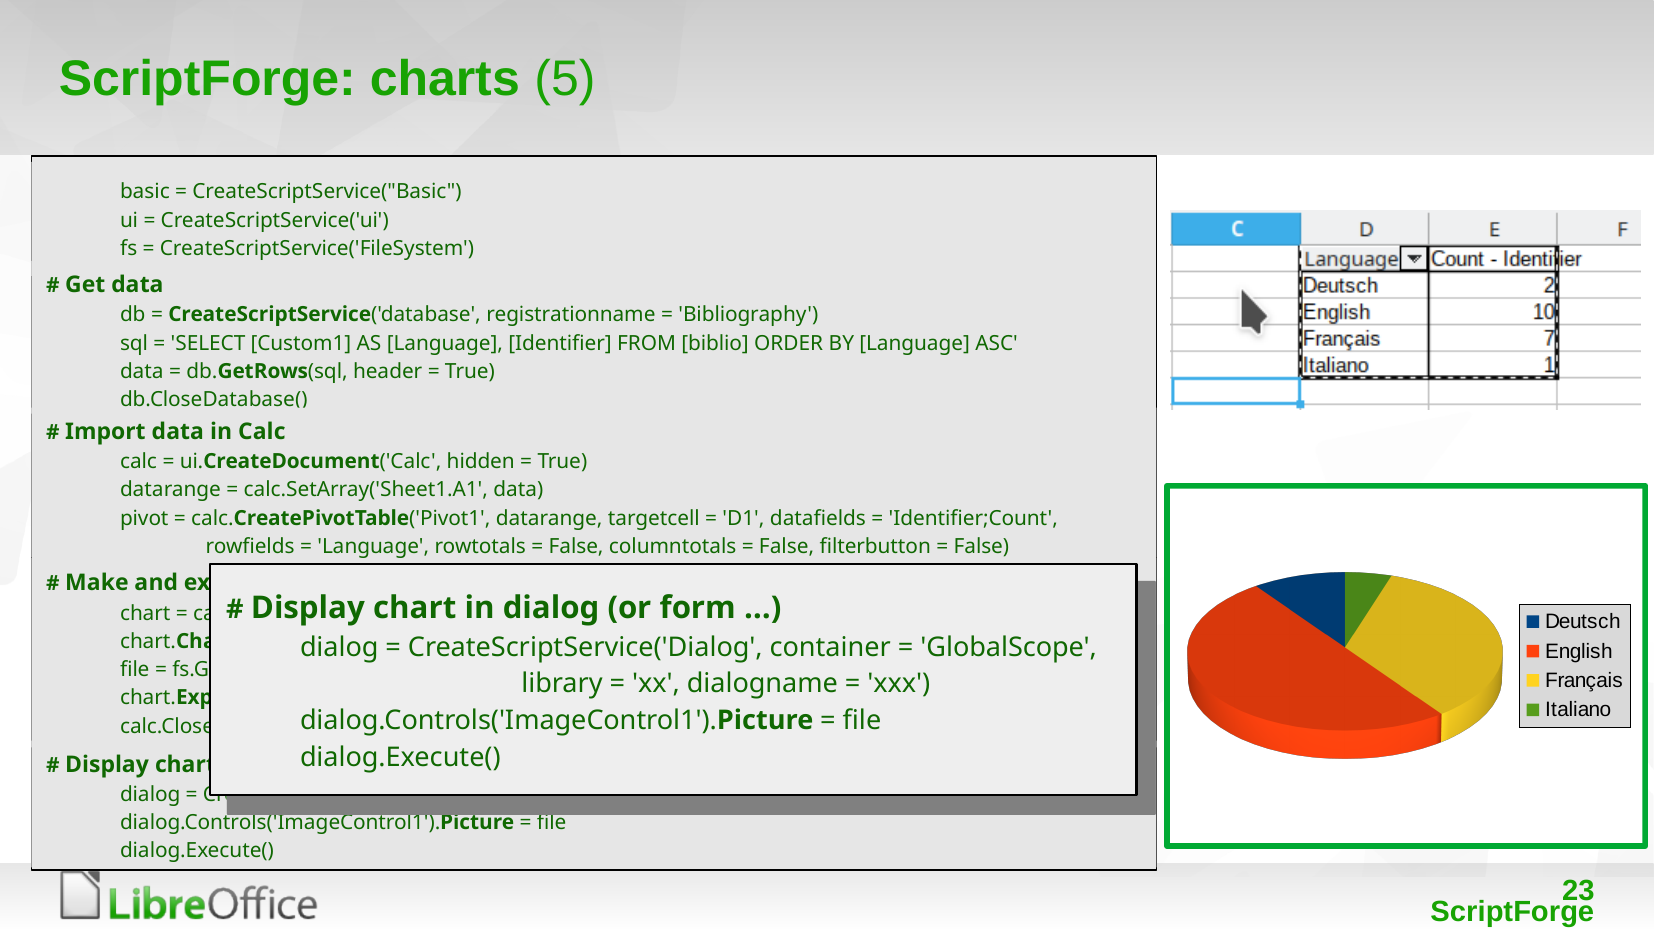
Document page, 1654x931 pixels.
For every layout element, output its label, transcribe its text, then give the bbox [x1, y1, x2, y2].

text_box basic = CreateScriptService("Basic") ui = CreateScriptService('ui') fs = CreateScriptService('FileSystem') [31, 161, 1156, 260]
picture [1170, 210, 1641, 410]
chart [1171, 489, 1642, 842]
picture [41, 871, 337, 931]
text_box # Import data in Calc calc = ui.CreateDocument('Calc', hidden = True) datarange = calc.SetArray('Sheet1.A1', data) pivot = calc.CreatePivotTable('Pivot1', datarange, targetcell = 'D1', datafields = 'Identifier;Count', rowfields = 'Language', rowtotals = False, columntotals = False, filterbutton = False) [31, 407, 1157, 558]
picture [915, 411, 1654, 877]
text_box # Display chart in dialog (or form …) dialog = CreateScriptService('Dialog', container = 'GlobalScope', library = 'xx', dialogname = 'xxx') dialog.Controls('ImageControl1').Picture = file dialog.Execute() [31, 740, 1157, 868]
text_box # Make and export chart chart = calc.CreateChart('NumberByLanguage', 'Sheet1', pivot, rowheader = True, columnheader = True) chart.ChartType, chart.Dim3D, chart.Legend = 'Pie', True, True file = fs.GetTempName() chart.ExportToFile(file, 'PNG') calc.CloseDocument(False) [31, 558, 1157, 740]
text_box # Get data db = CreateScriptService('database', registrationname = 'Bibliography') sql = 'SELECT [Custom1] AS [Language], [Identifier] FROM [biblio] ORDER BY [Language] ASC' data = db.GetRows(sql, header = True) db.CloseDatabase() [31, 260, 1156, 407]
text_box # Display chart in dialog (or form …) dialog = CreateScriptService('Dialog', container = 'GlobalScope', library = 'xx', dialogname = 'xxx') dialog.Controls('ImageControl1').Picture = file dialog.Execute() [210, 563, 1137, 796]
picture [0, 0, 783, 698]
title ScriptForge: charts (5) [59, 22, 1595, 133]
text_box [31, 155, 1157, 407]
